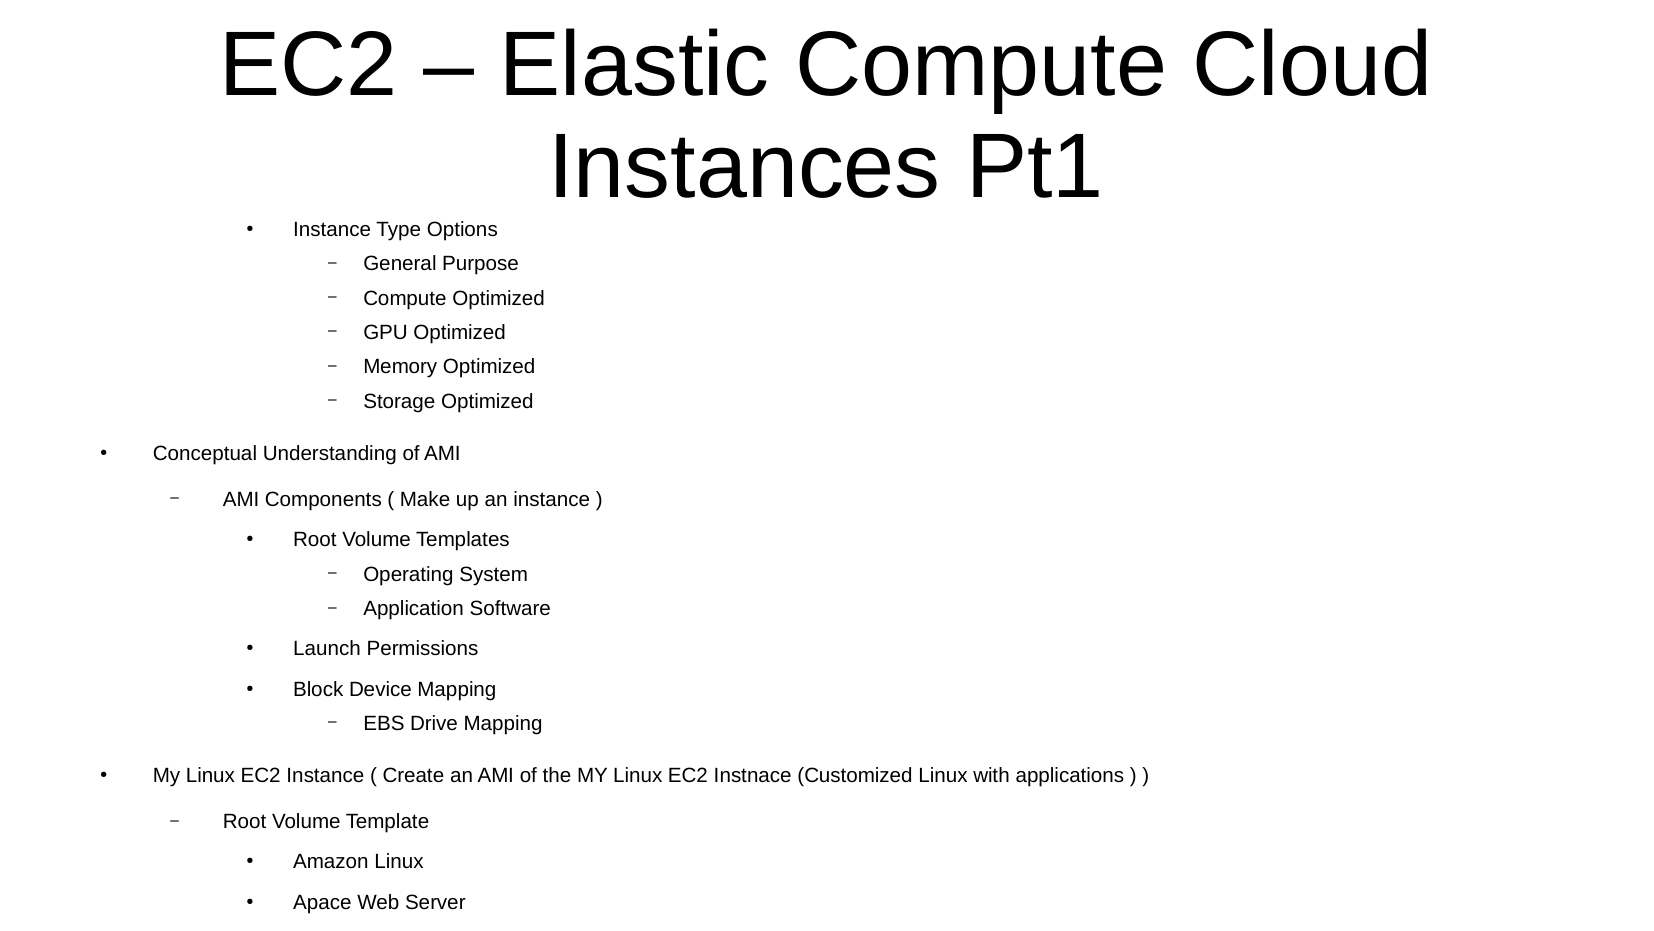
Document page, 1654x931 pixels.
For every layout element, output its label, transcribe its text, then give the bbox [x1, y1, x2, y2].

list Instance Type Options General Purpose Compute Optimized GPU Optimized Memory Optimized Storage Optimized Conceptual Understanding of AMI AMI Components ( Make up an instance ) Root Volume Templates Operating System Application Software Launch Permissions Block Device Mapping EBS Drive Mapping My Linux EC2 Instance ( Create an AMI of the MY Linux EC2 Instnace (Customized Linux with applications ) ) Root Volume Template Amazon Linux Apace Web Server [82, 217, 1636, 916]
title EC2 – Elastic Compute Cloud Instances Pt1 [82, 12, 1571, 217]
